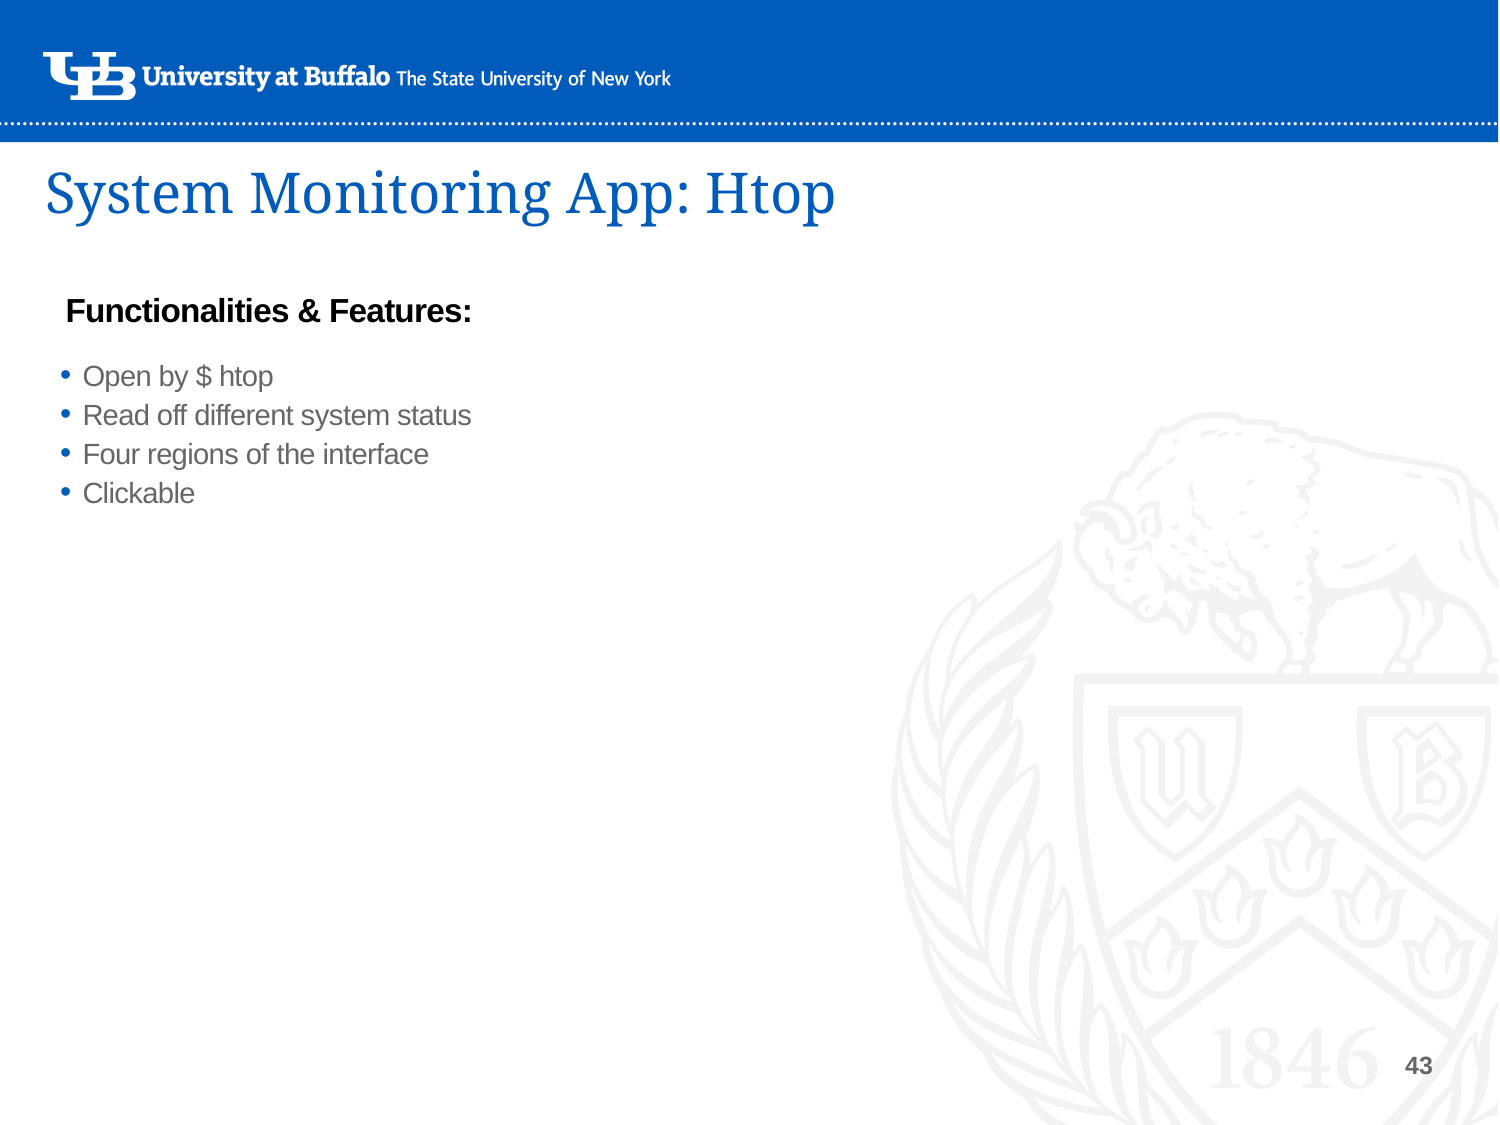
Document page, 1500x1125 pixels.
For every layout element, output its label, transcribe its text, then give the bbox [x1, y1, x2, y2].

list Open by $ htop Read off different system status Four regions of the interface Clickable [30, 354, 976, 571]
text_box Functionalities & Features: [50, 285, 586, 338]
picture [0, 0, 1499, 1125]
title System Monitoring App: Htop [30, 153, 1387, 233]
